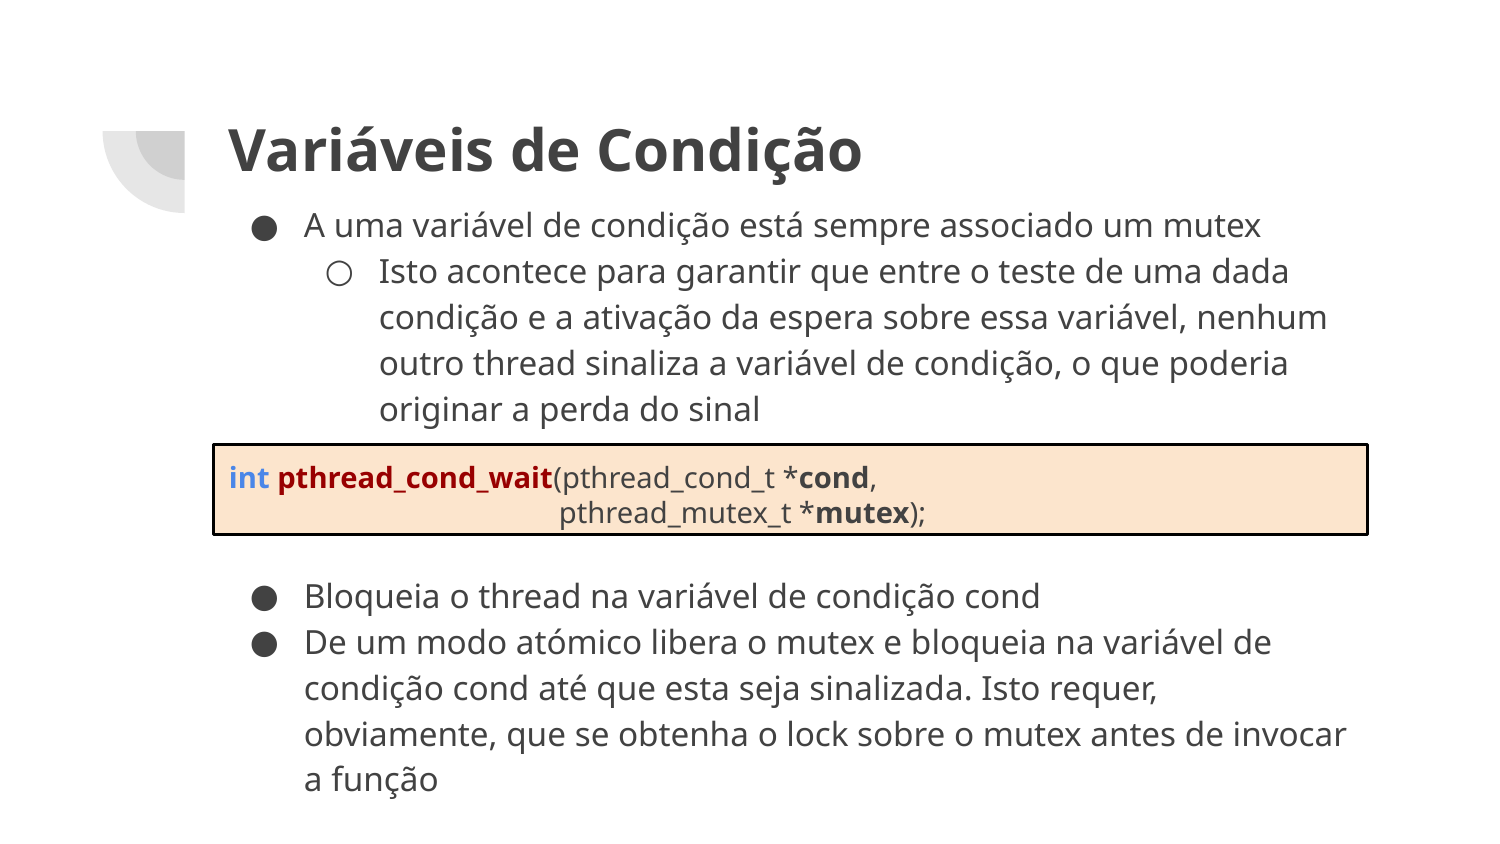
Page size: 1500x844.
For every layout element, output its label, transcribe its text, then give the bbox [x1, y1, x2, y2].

title Variáveis de Condição [213, 98, 1368, 183]
list Bloqueia o thread na variável de condição cond De um modo atómico libera o mutex e bloqueia na variável de condição cond até que esta seja sinalizada. Isto requer, obviamente, que se obtenha o lock sobre o mutex antes de invocar a função [213, 554, 1368, 757]
list A uma variável de condição está sempre associado um mutex Isto acontece para garantir que entre o teste de uma dada condição e a ativação da espera sobre essa variável, nenhum outro thread sinaliza a variável de condição, o que poderia originar a perda do sinal [213, 183, 1368, 425]
text_box int pthread_cond_wait(pthread_cond_t *cond, pthread_mutex_t *mutex); [213, 444, 1368, 535]
